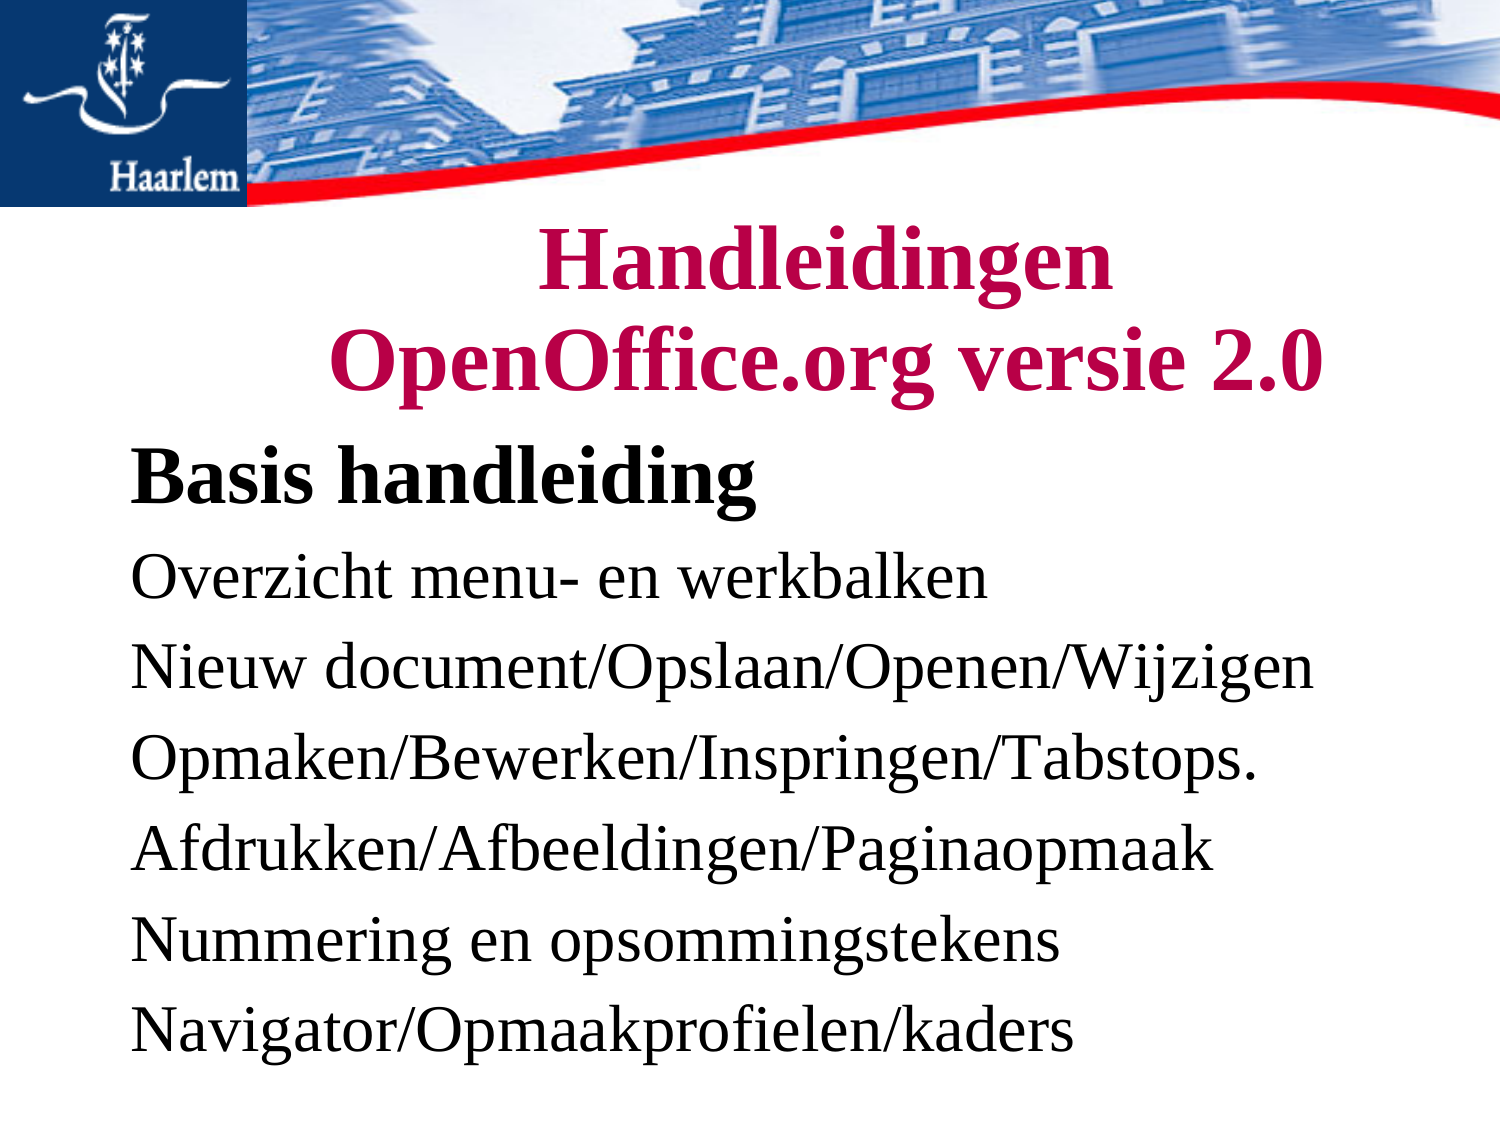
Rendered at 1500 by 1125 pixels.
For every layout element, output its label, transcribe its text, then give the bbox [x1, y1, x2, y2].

title Handleidingen OpenOffice.org versie 2.0 [124, 195, 1500, 424]
picture [0, 0, 1500, 207]
list Basis handleiding Overzicht menu- en werkbalken Nieuw document/Opslaan/Openen/Wijzigen Opmaken/Bewerken/Inspringen/Tabstops. Afdrukken/Afbeeldingen/Paginaopmaak Nummering en opsommingstekens Navigator/Opmaakprofielen/kaders [130, 429, 1500, 1125]
